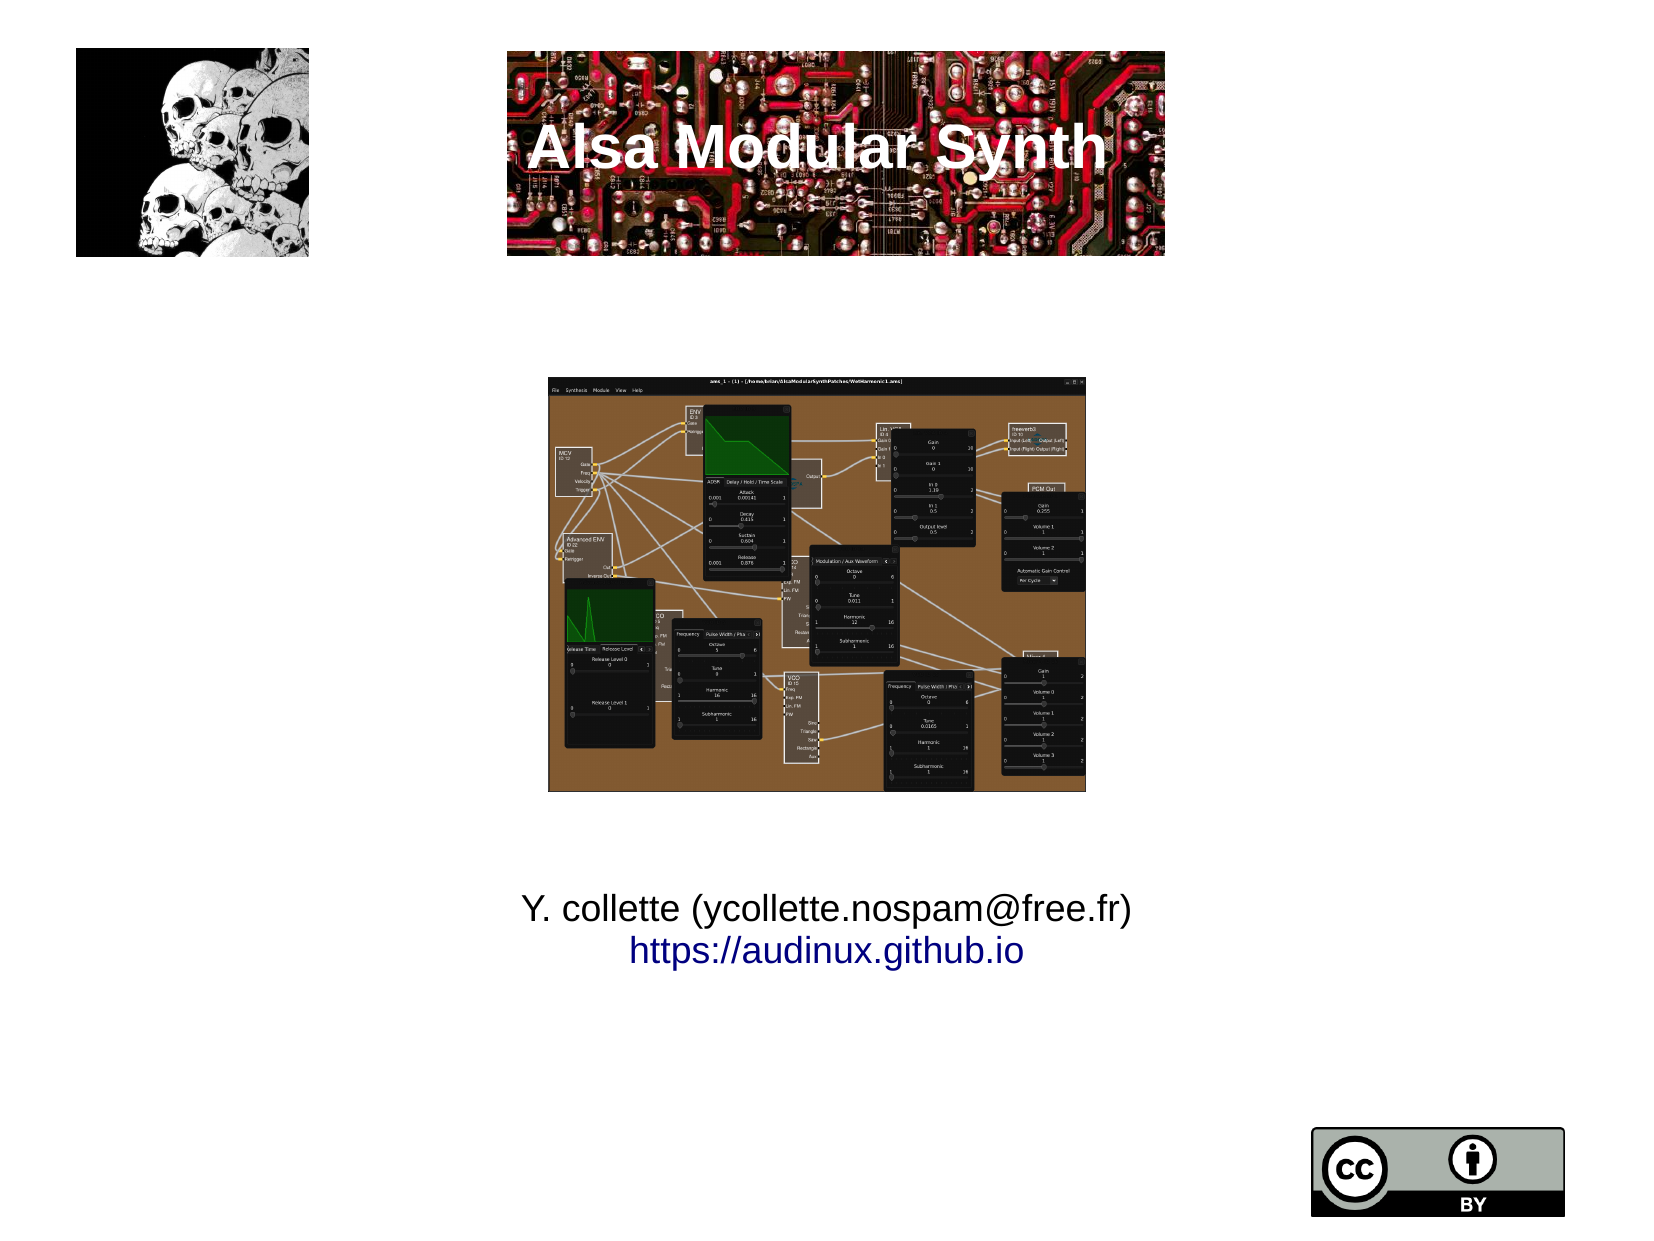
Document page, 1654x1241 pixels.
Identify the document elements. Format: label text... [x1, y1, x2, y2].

picture [548, 377, 1086, 792]
text_box Alsa Modular Synth [511, 104, 1278, 278]
picture [1311, 1127, 1565, 1217]
text_box Y. collette (ycollette.nospam@free.fr) https://audinux.github.io [496, 879, 1158, 979]
picture [507, 51, 1165, 256]
picture [76, 48, 309, 257]
